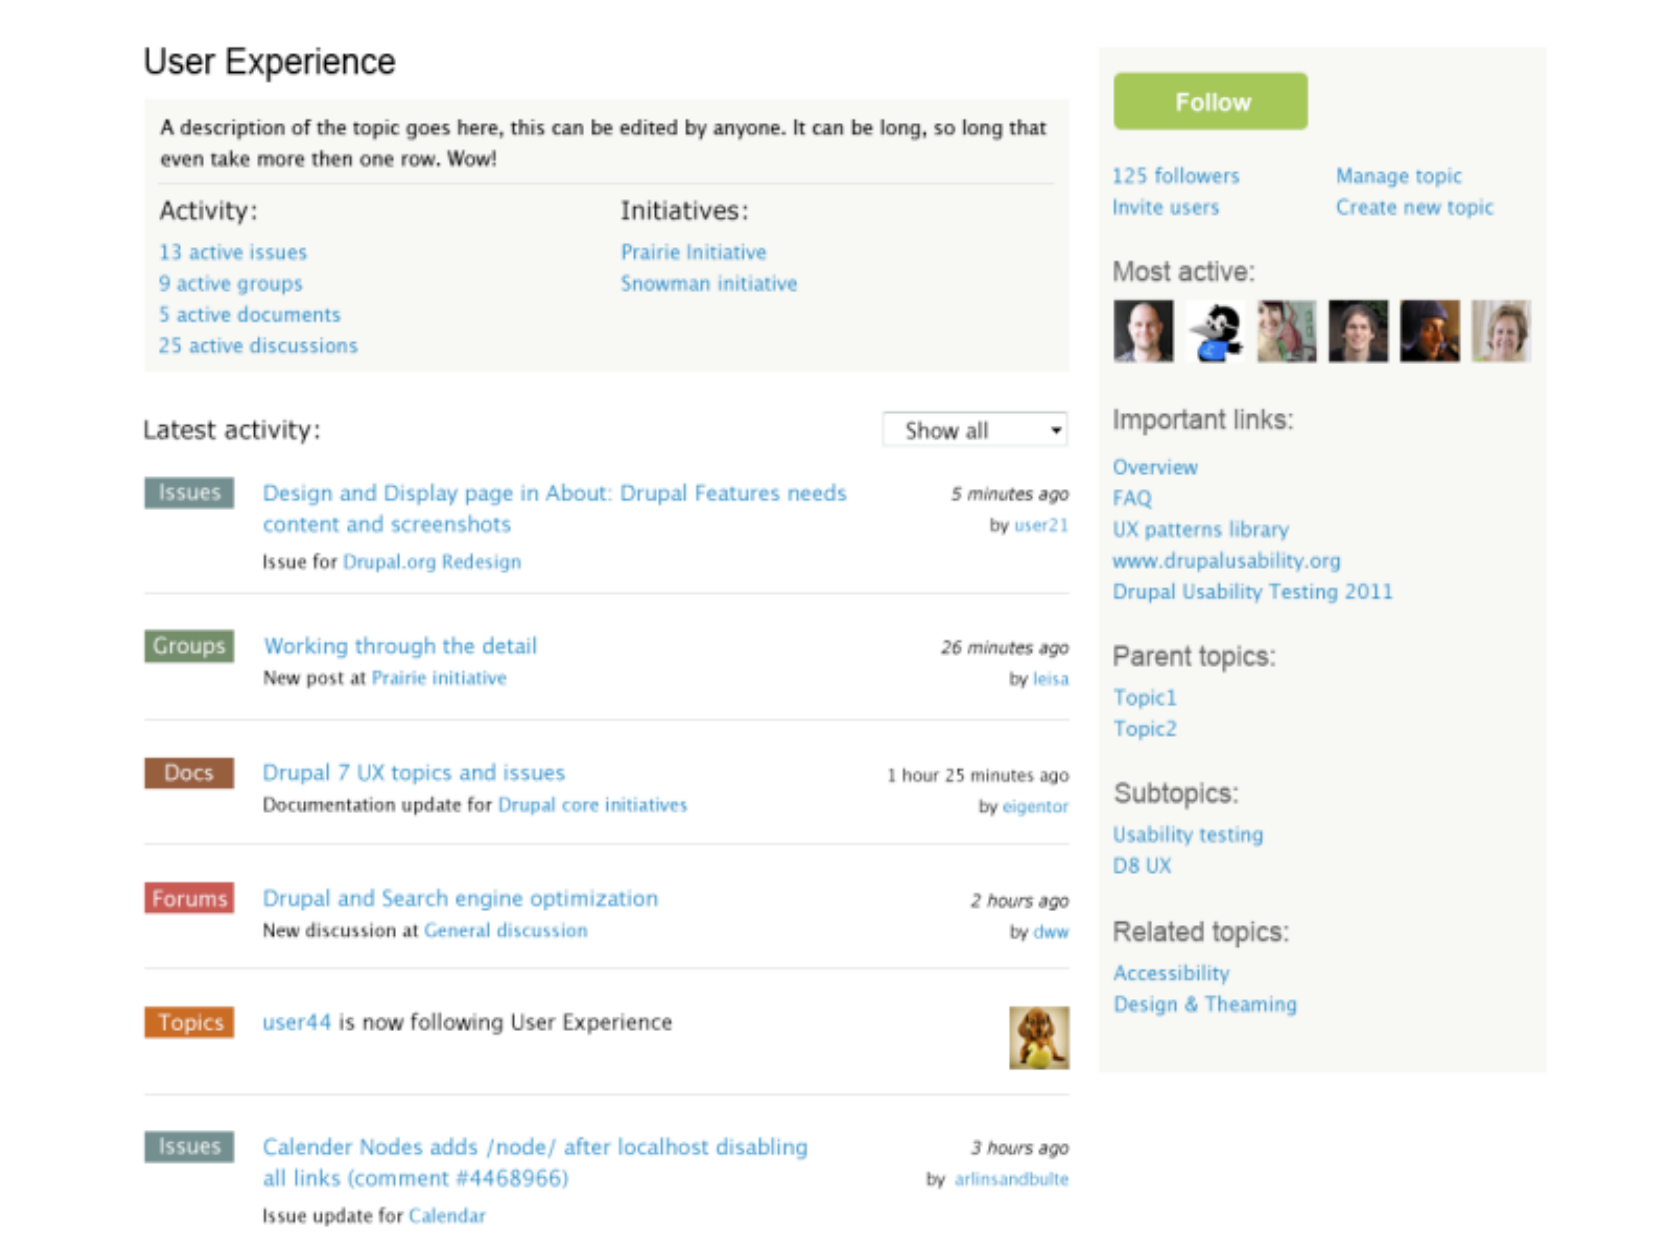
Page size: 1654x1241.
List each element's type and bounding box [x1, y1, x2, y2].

picture [112, 37, 1576, 1238]
